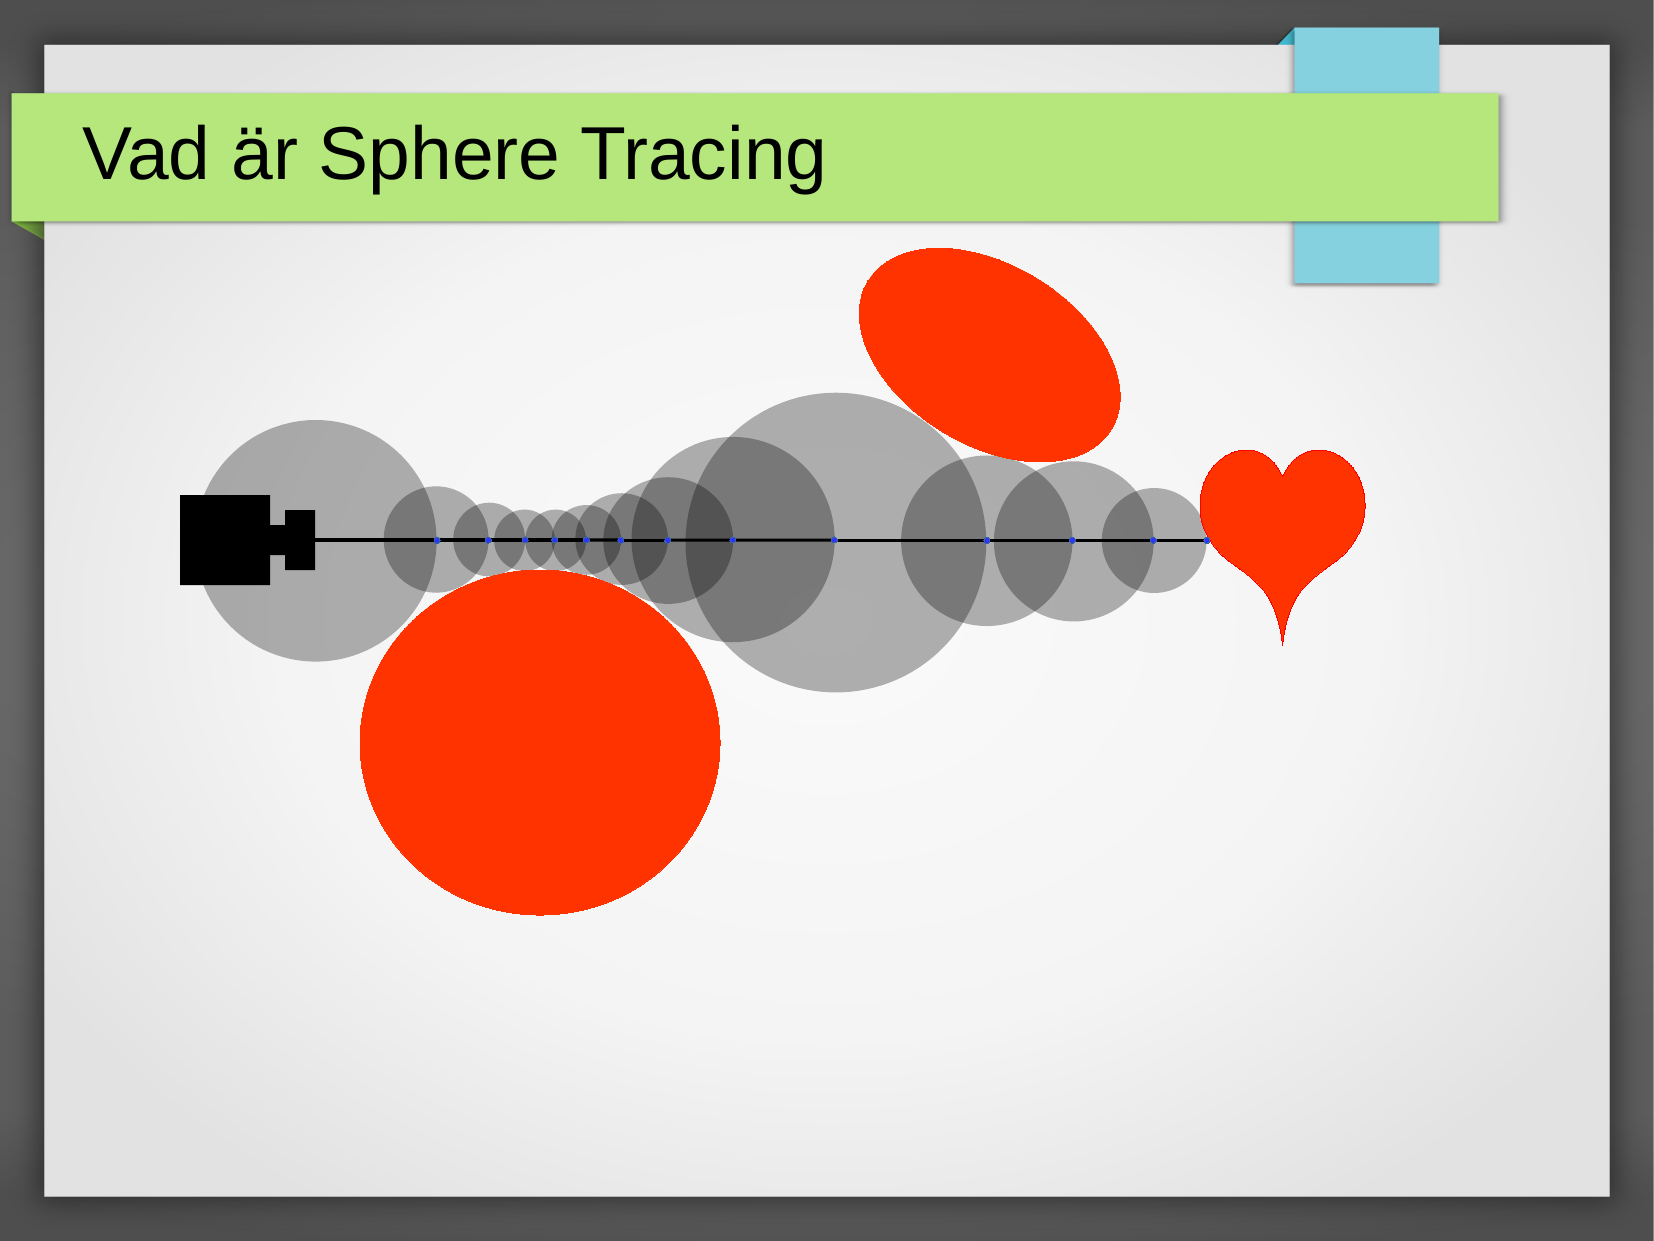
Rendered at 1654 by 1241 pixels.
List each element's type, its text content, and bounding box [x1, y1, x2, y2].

text_box [180, 248, 1366, 916]
title Vad är Sphere Tracing [82, 94, 1264, 213]
picture [0, 0, 1654, 1241]
